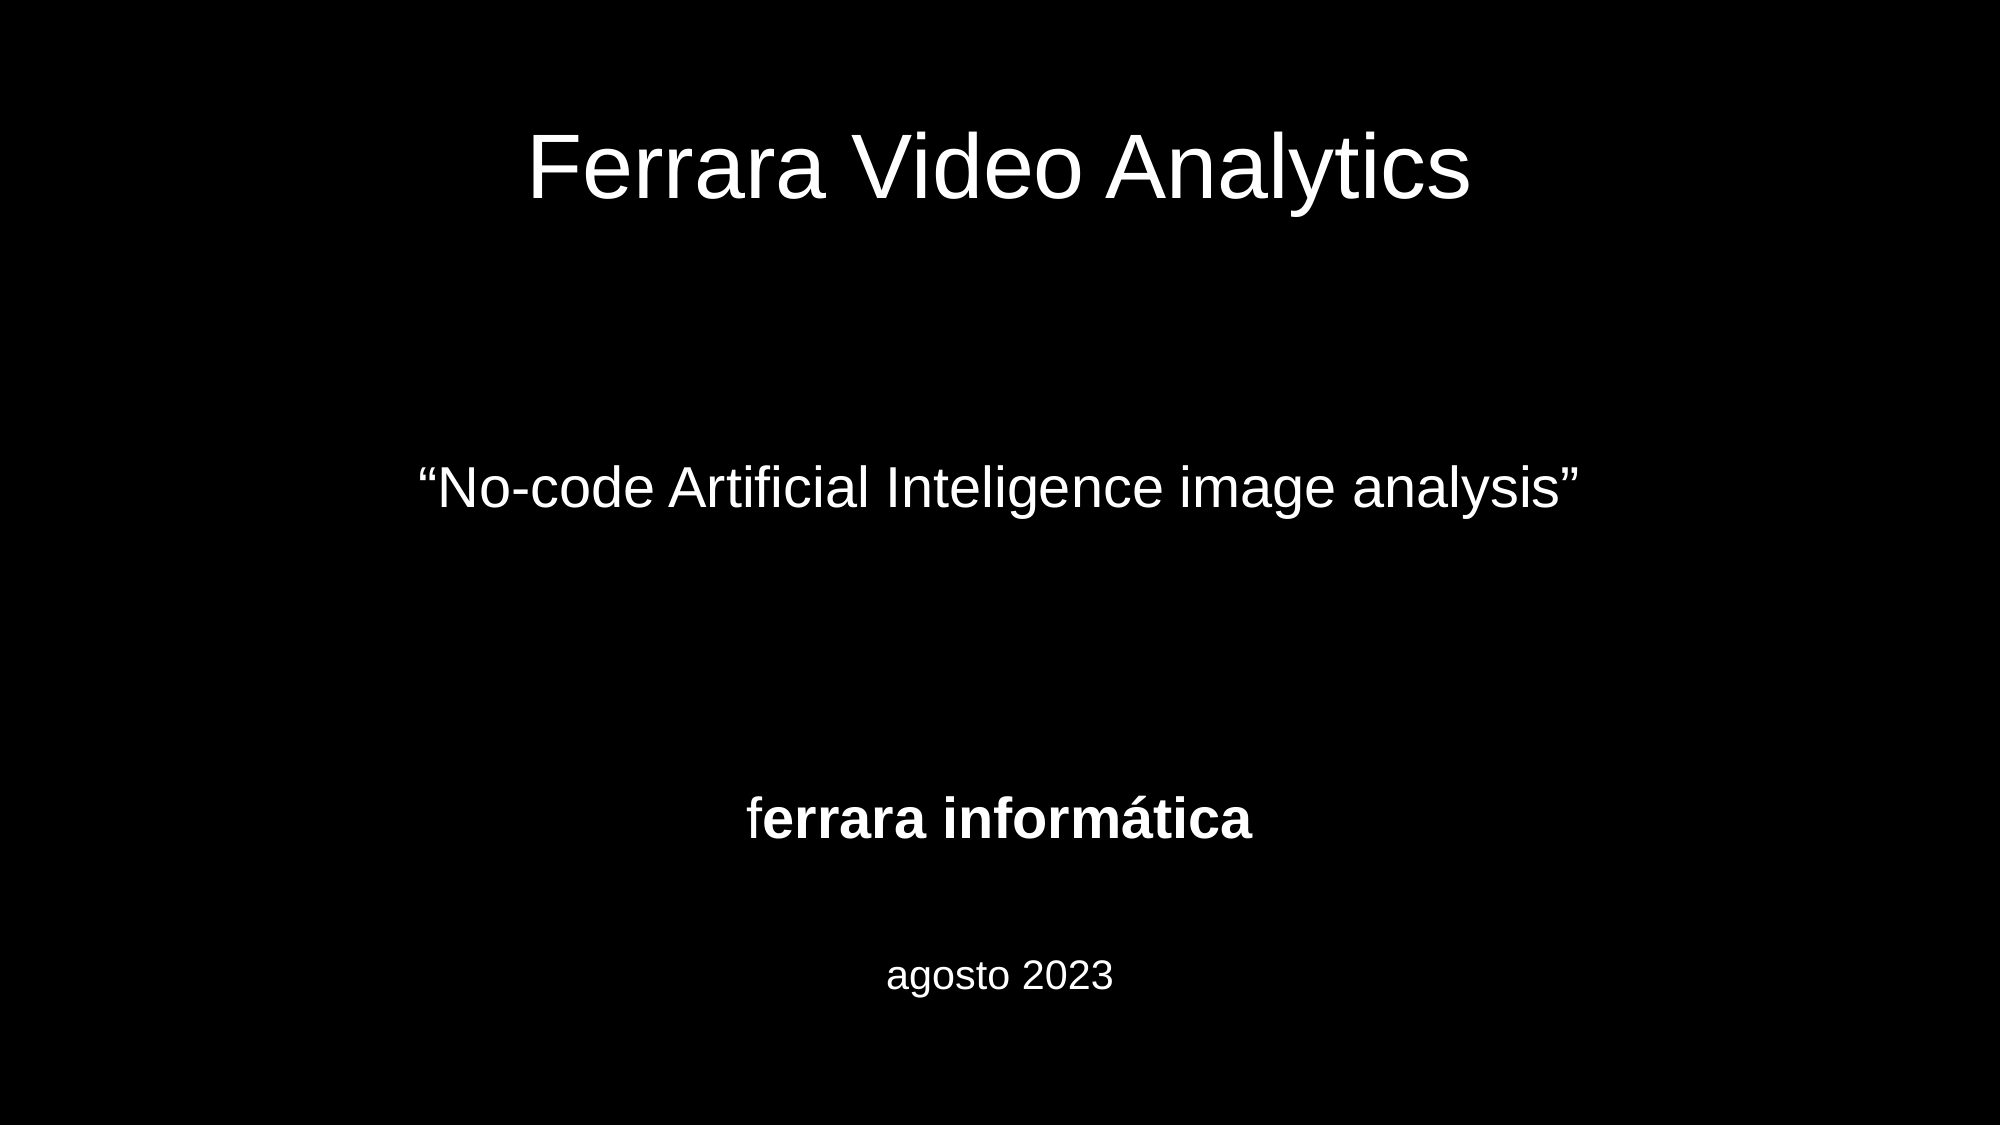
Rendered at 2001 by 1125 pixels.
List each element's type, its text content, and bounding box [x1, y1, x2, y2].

list “No-code Artificial Inteligence image analysis” ferrara informática agosto 2023 [137, 277, 1863, 1014]
title Ferrara Video Analytics [137, 59, 1863, 277]
